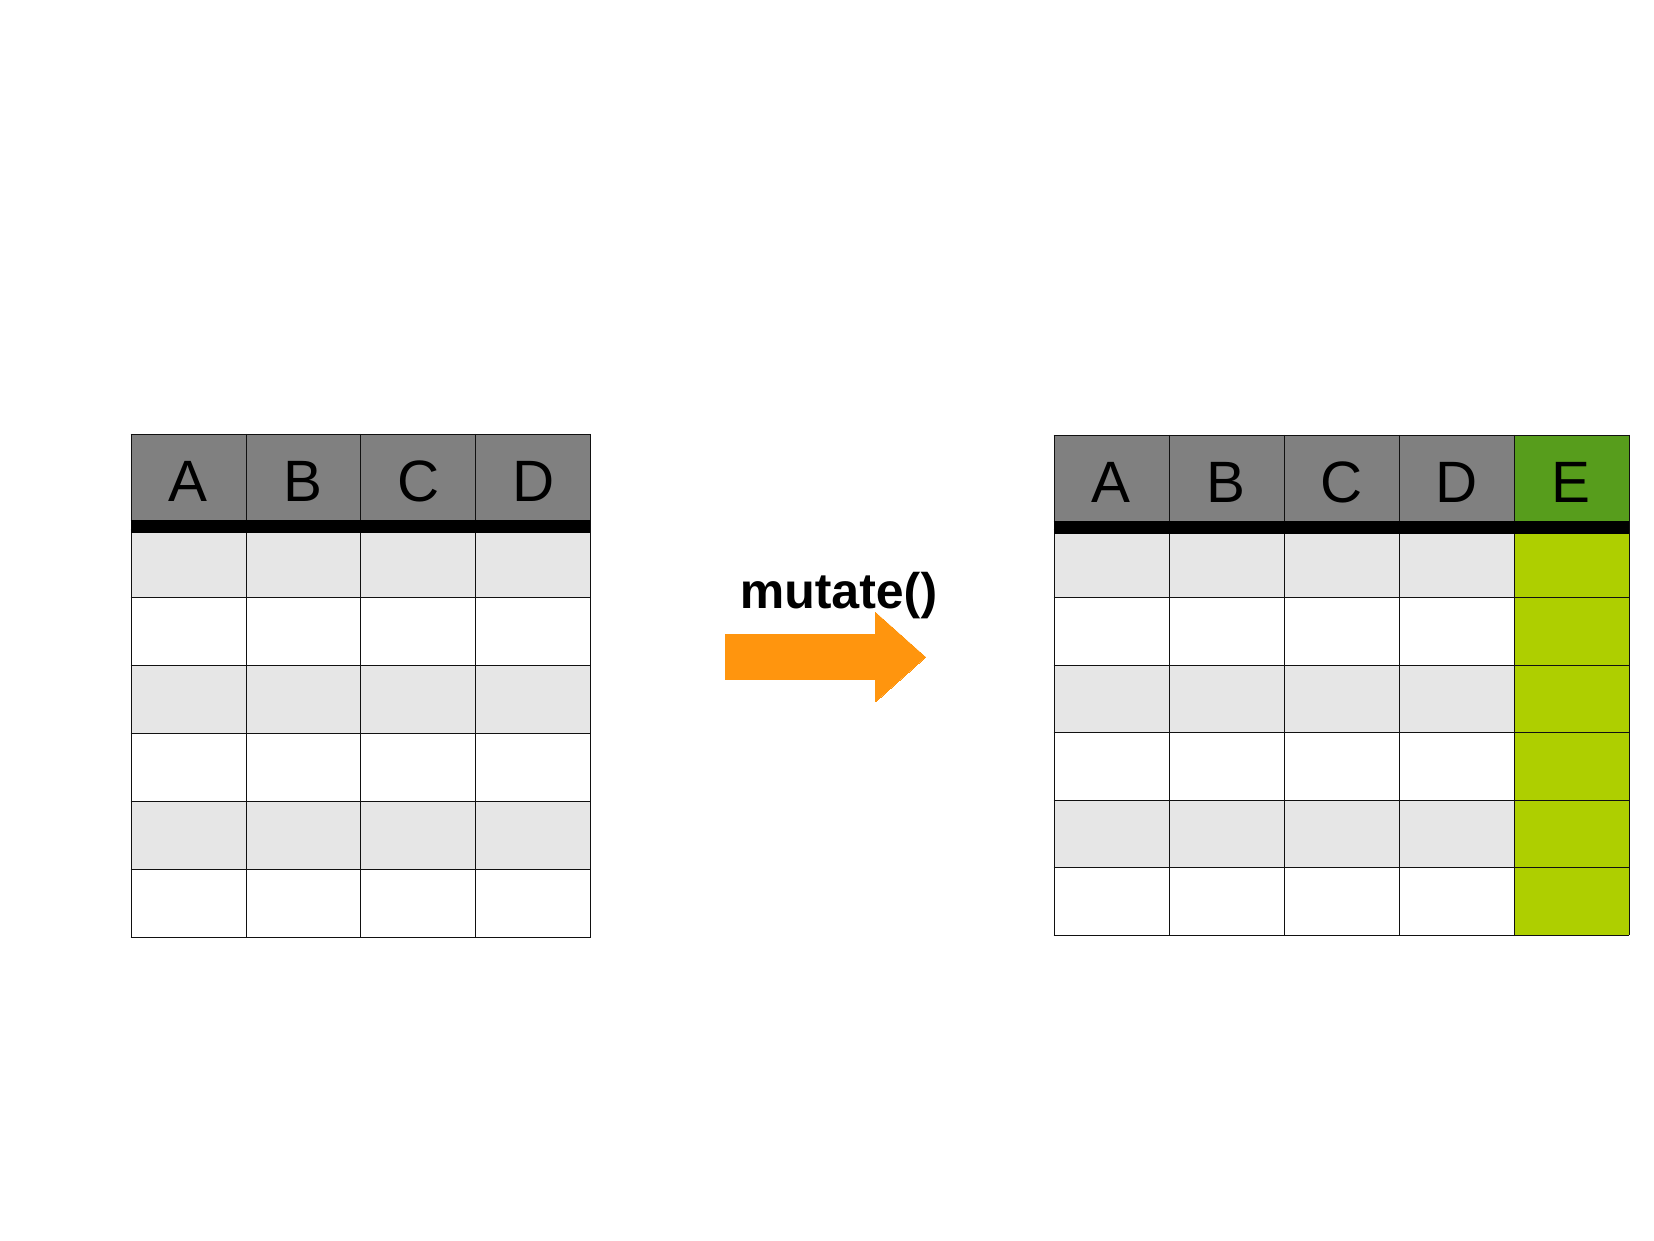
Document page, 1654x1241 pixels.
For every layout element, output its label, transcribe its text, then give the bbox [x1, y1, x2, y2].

table_cell [1055, 733, 1169, 800]
table_cell [1170, 666, 1284, 732]
table_header C [1285, 436, 1399, 521]
table_cell [132, 734, 246, 801]
table_cell [476, 598, 590, 665]
table_cell [1400, 666, 1514, 732]
table_cell [361, 666, 475, 733]
table_cell [1400, 534, 1514, 597]
table_cell [132, 870, 246, 937]
table_cell [247, 734, 360, 801]
table_cell [1055, 666, 1169, 732]
table_header C [361, 435, 475, 520]
table_cell [1400, 598, 1514, 665]
table_cell [1170, 534, 1284, 597]
table_cell [361, 870, 475, 937]
table_header D [476, 435, 590, 520]
table_cell [476, 870, 590, 937]
table_cell [1285, 666, 1399, 732]
table_cell [1515, 666, 1629, 732]
table_cell [1055, 598, 1169, 665]
table_cell [476, 666, 590, 733]
table_cell [247, 870, 360, 937]
table_cell [476, 533, 590, 597]
table_cell [132, 802, 246, 869]
table_cell [476, 734, 590, 801]
table_cell [1400, 733, 1514, 800]
table_cell [1515, 598, 1629, 665]
table_header B [1170, 436, 1284, 521]
table_header D [1400, 436, 1514, 521]
table_cell [1055, 534, 1169, 597]
table_cell [1055, 868, 1169, 935]
table_cell [1170, 598, 1284, 665]
table_header A [1055, 436, 1169, 521]
table_cell [1285, 534, 1399, 597]
table_cell [476, 802, 590, 869]
table_cell [1170, 801, 1284, 867]
table_cell [1055, 801, 1169, 867]
table_cell [132, 533, 246, 597]
table_cell [247, 598, 360, 665]
table_cell [247, 802, 360, 869]
table_header B [247, 435, 360, 520]
table_cell [361, 533, 475, 597]
table_cell [1515, 733, 1629, 800]
table_header E [1515, 436, 1629, 521]
table_cell [1515, 801, 1629, 867]
table_cell [1285, 733, 1399, 800]
table_cell [132, 598, 246, 665]
table_cell [132, 666, 246, 733]
table_cell [361, 598, 475, 665]
table_cell [361, 734, 475, 801]
table_cell [1515, 868, 1629, 935]
table_header A [132, 435, 246, 520]
table_cell [1285, 868, 1399, 935]
table_cell [1170, 868, 1284, 935]
table_cell [1285, 598, 1399, 665]
table_cell [361, 802, 475, 869]
text_box [725, 627, 926, 702]
table_cell [247, 533, 360, 597]
table_cell [1285, 801, 1399, 867]
table_cell [247, 666, 360, 733]
table_cell [1400, 801, 1514, 867]
table_cell [1515, 534, 1629, 597]
table_cell [1170, 733, 1284, 800]
text_box mutate() [725, 555, 952, 627]
table_cell [1400, 868, 1514, 935]
